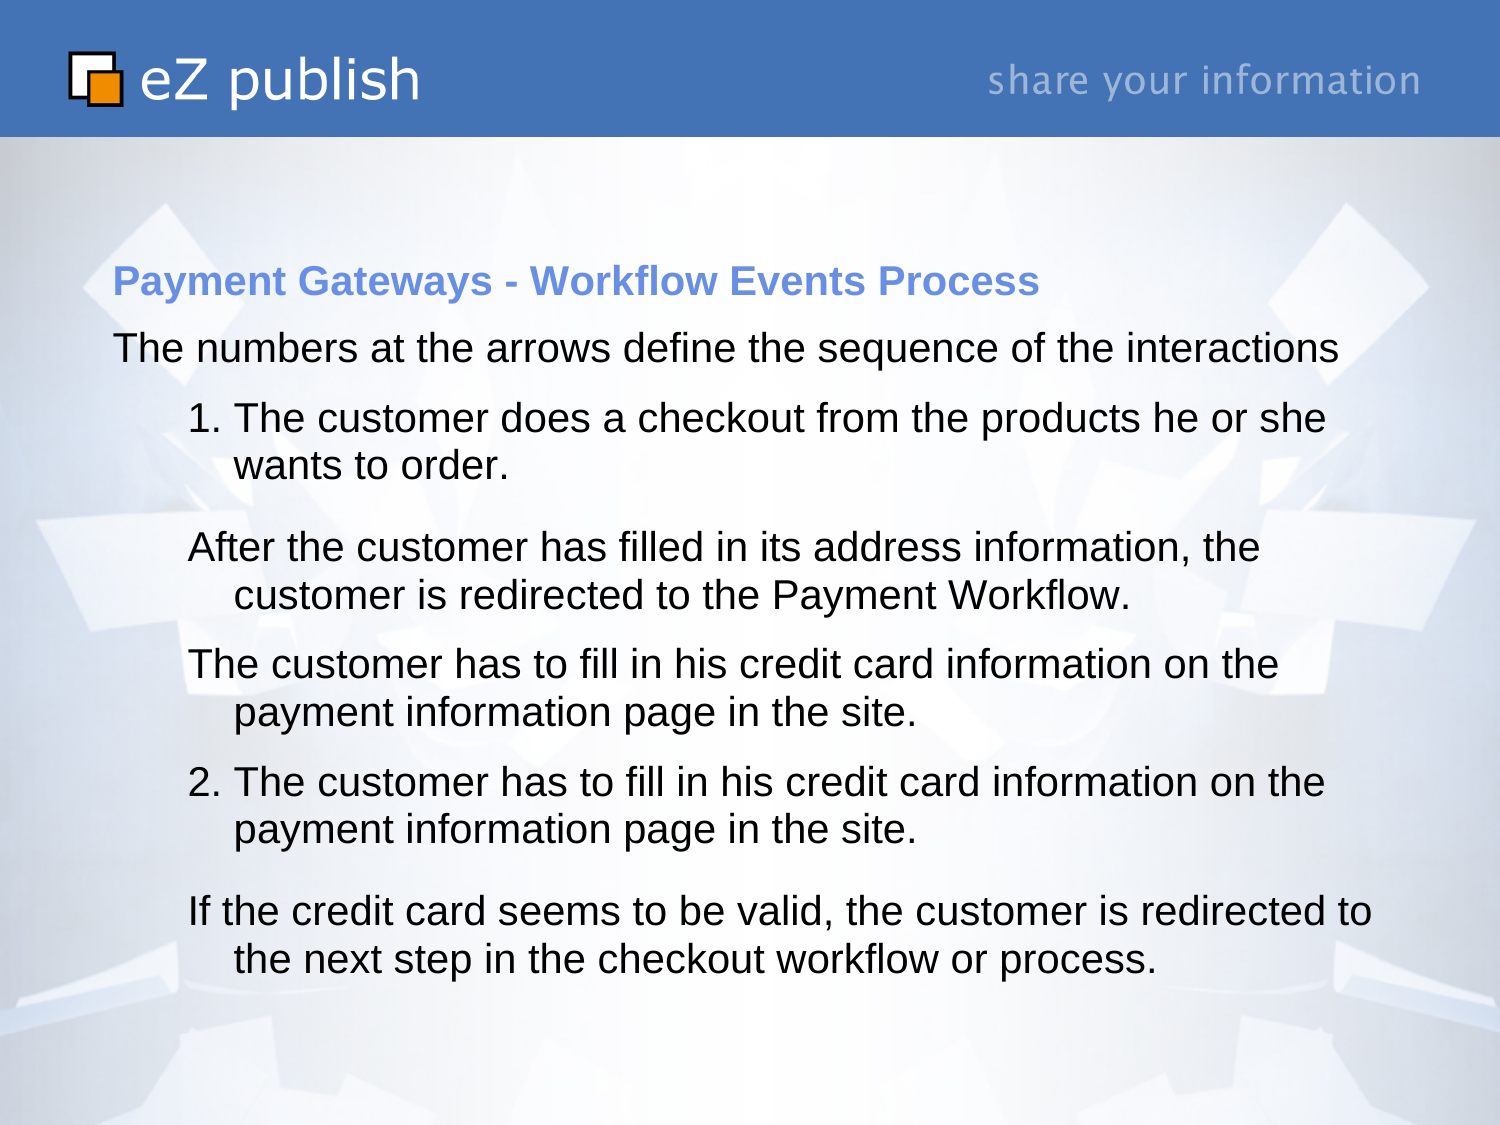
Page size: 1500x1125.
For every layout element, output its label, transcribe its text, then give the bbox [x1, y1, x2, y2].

picture [0, 0, 1500, 1125]
list The numbers at the arrows define the sequence of the interactions 1. The customer does a checkout from the products he or she wants to order. After the customer has filled in its address information, the customer is redirected to the Payment Workflow. The customer has to fill in his credit card information on the payment information page in the site. 2. The customer has to fill in his credit card information on the payment information page in the site. If the credit card seems to be valid, the customer is redirected to the next step in the checkout workflow or process. [112, 324, 1388, 1093]
title Payment Gateways - Workflow Events Process [112, 237, 1500, 325]
